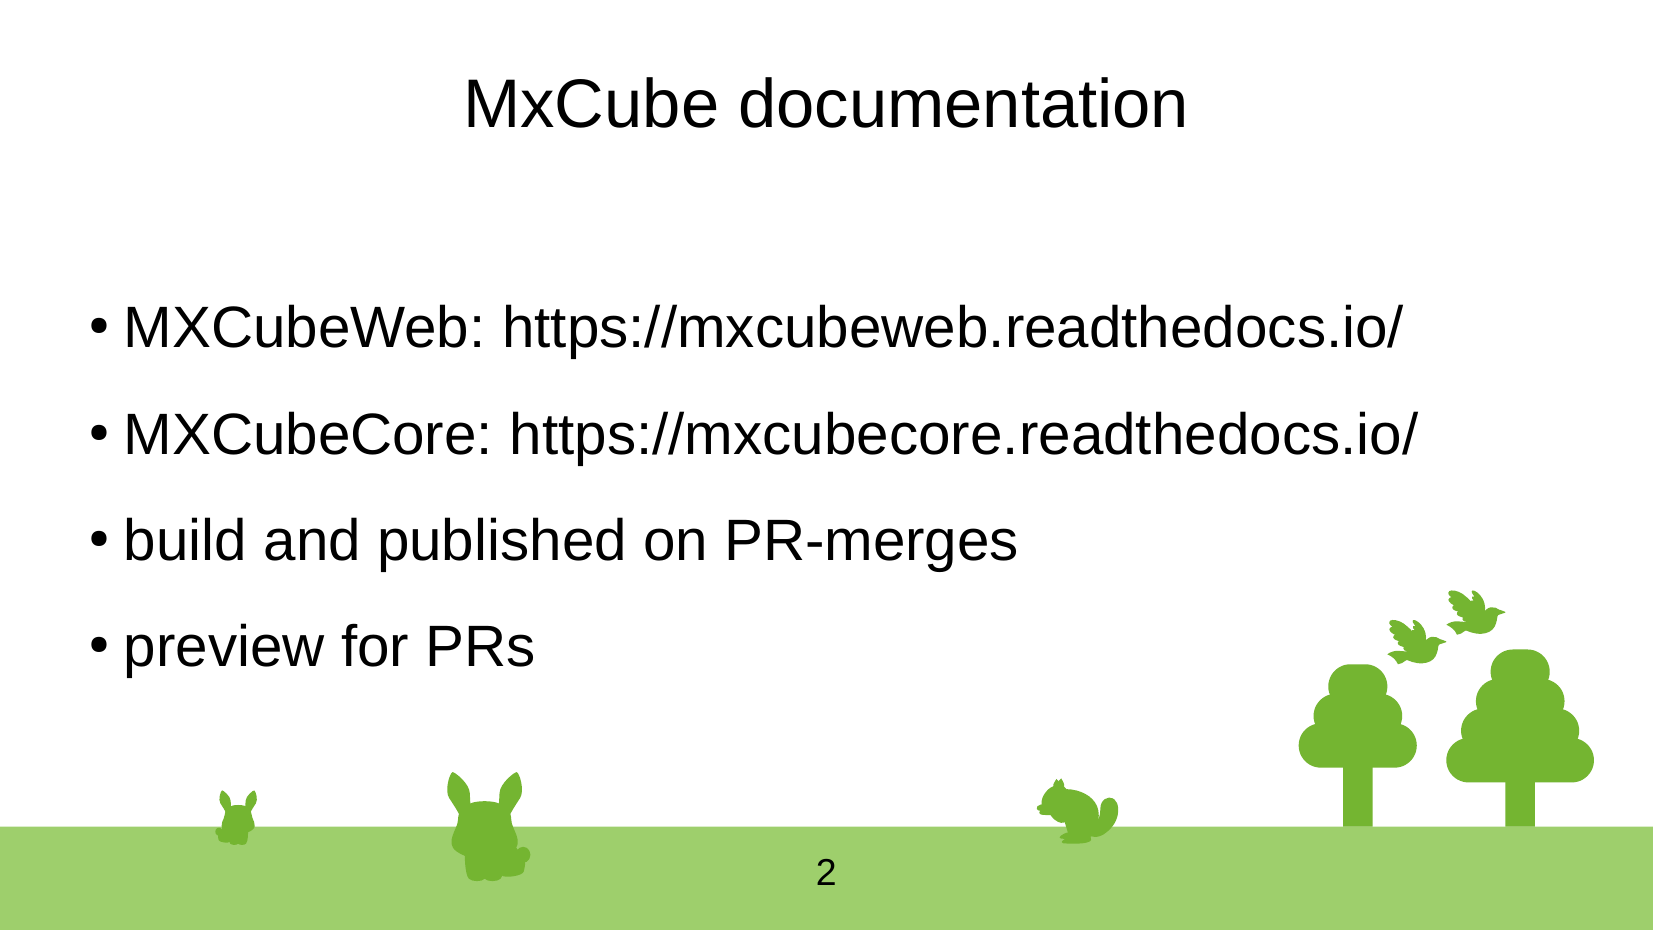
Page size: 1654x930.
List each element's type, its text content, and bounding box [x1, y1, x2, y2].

title MxCube documentation [88, 29, 1565, 178]
text_box <number> [17, 844, 1636, 900]
subtitle MXCubeWeb: https://mxcubeweb.readthedocs.io/ MXCubeCore: https://mxcubecore.readthedocs.io/ build and published on PR-merges preview for PRs [88, 206, 1565, 768]
